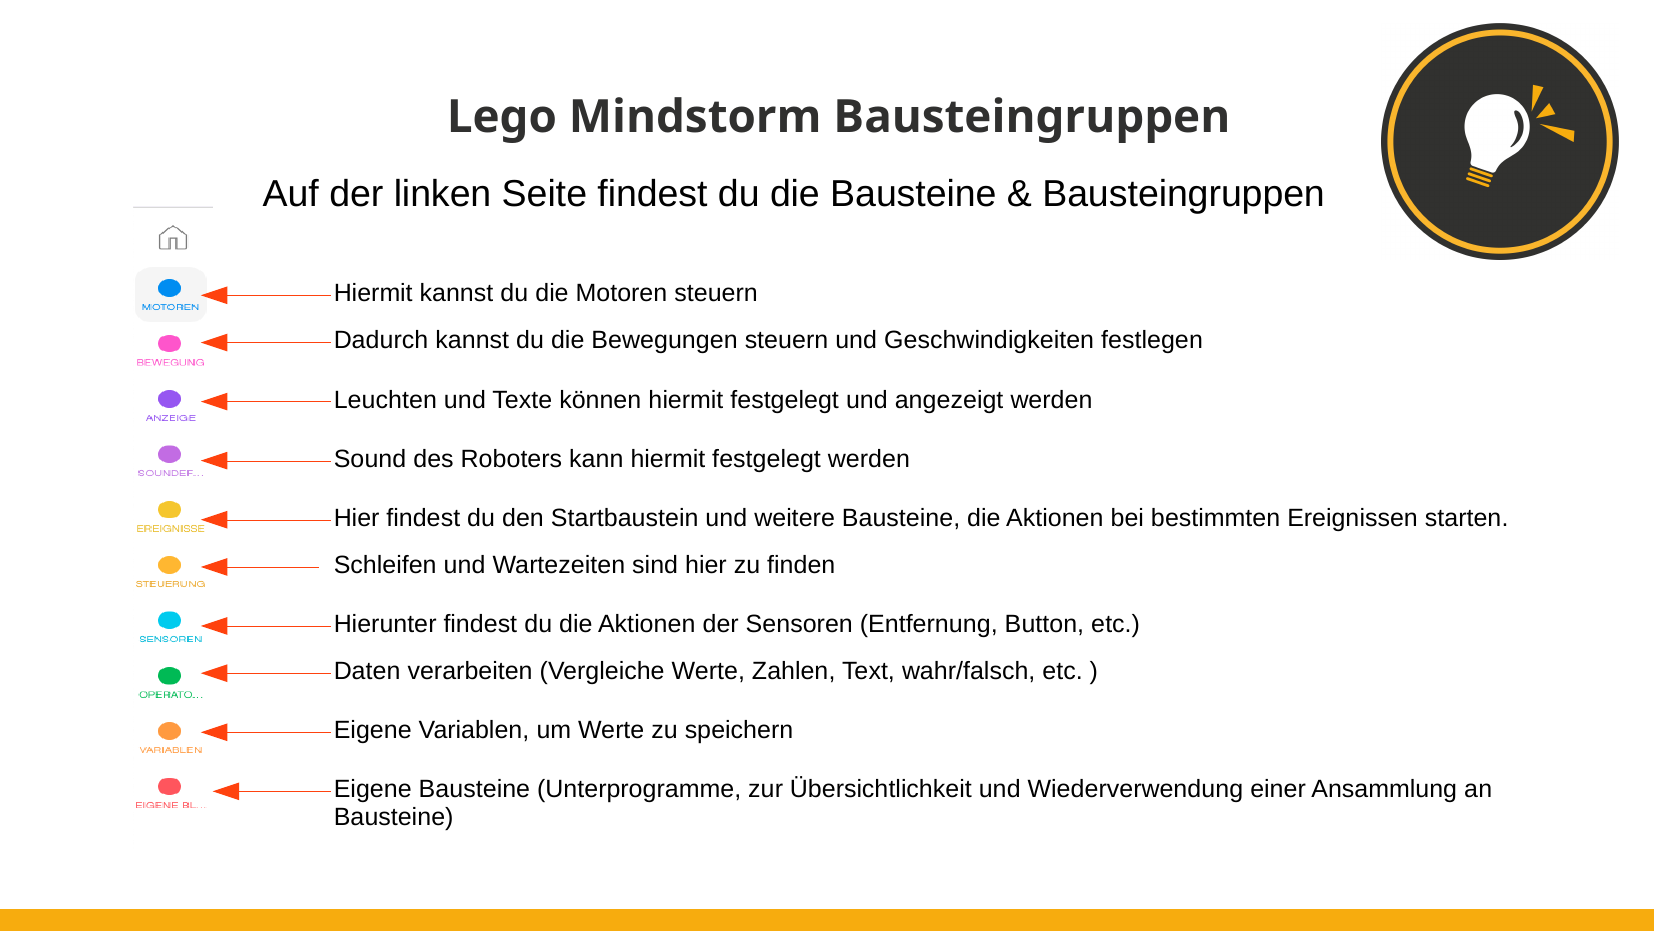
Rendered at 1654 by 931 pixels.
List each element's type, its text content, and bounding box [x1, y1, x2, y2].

text_box Daten verarbeiten (Vergleiche Werte, Zahlen, Text, wahr/falsch, etc. ) [318, 649, 1300, 697]
title Lego Mindstorm Bausteingruppen [94, 37, 1381, 193]
picture [1381, 23, 1619, 260]
picture [133, 206, 213, 851]
text_box Sound des Roboters kann hiermit festgelegt werden [318, 437, 1300, 485]
text_box Schleifen und Wartezeiten sind hier zu finden [318, 543, 1300, 591]
text_box Leuchten und Texte können hiermit festgelegt und angezeigt werden [318, 377, 1300, 426]
text_box Dadurch kannst du die Bewegungen steuern und Geschwindigkeiten festlegen [318, 318, 1300, 367]
text_box Hierunter findest du die Aktionen der Sensoren (Entfernung, Button, etc.) [318, 602, 1300, 649]
text_box Hier findest du den Startbaustein und weitere Bausteine, die Aktionen bei bestimmten Ereignissen starten. [318, 496, 1548, 544]
text_box Eigene Bausteine (Unterprogramme, zur Übersichtlichkeit und Wiederverwendung einer Ansammlung an Bausteine) [318, 767, 1607, 839]
text_box Eigene Variablen, um Werte zu speichern [318, 708, 1300, 756]
text_box Hiermit kannst du die Motoren steuern [318, 271, 922, 315]
text_box Auf der linken Seite findest du die Bausteine & Bausteingruppen [248, 165, 1359, 265]
text_box [0, 909, 1654, 931]
